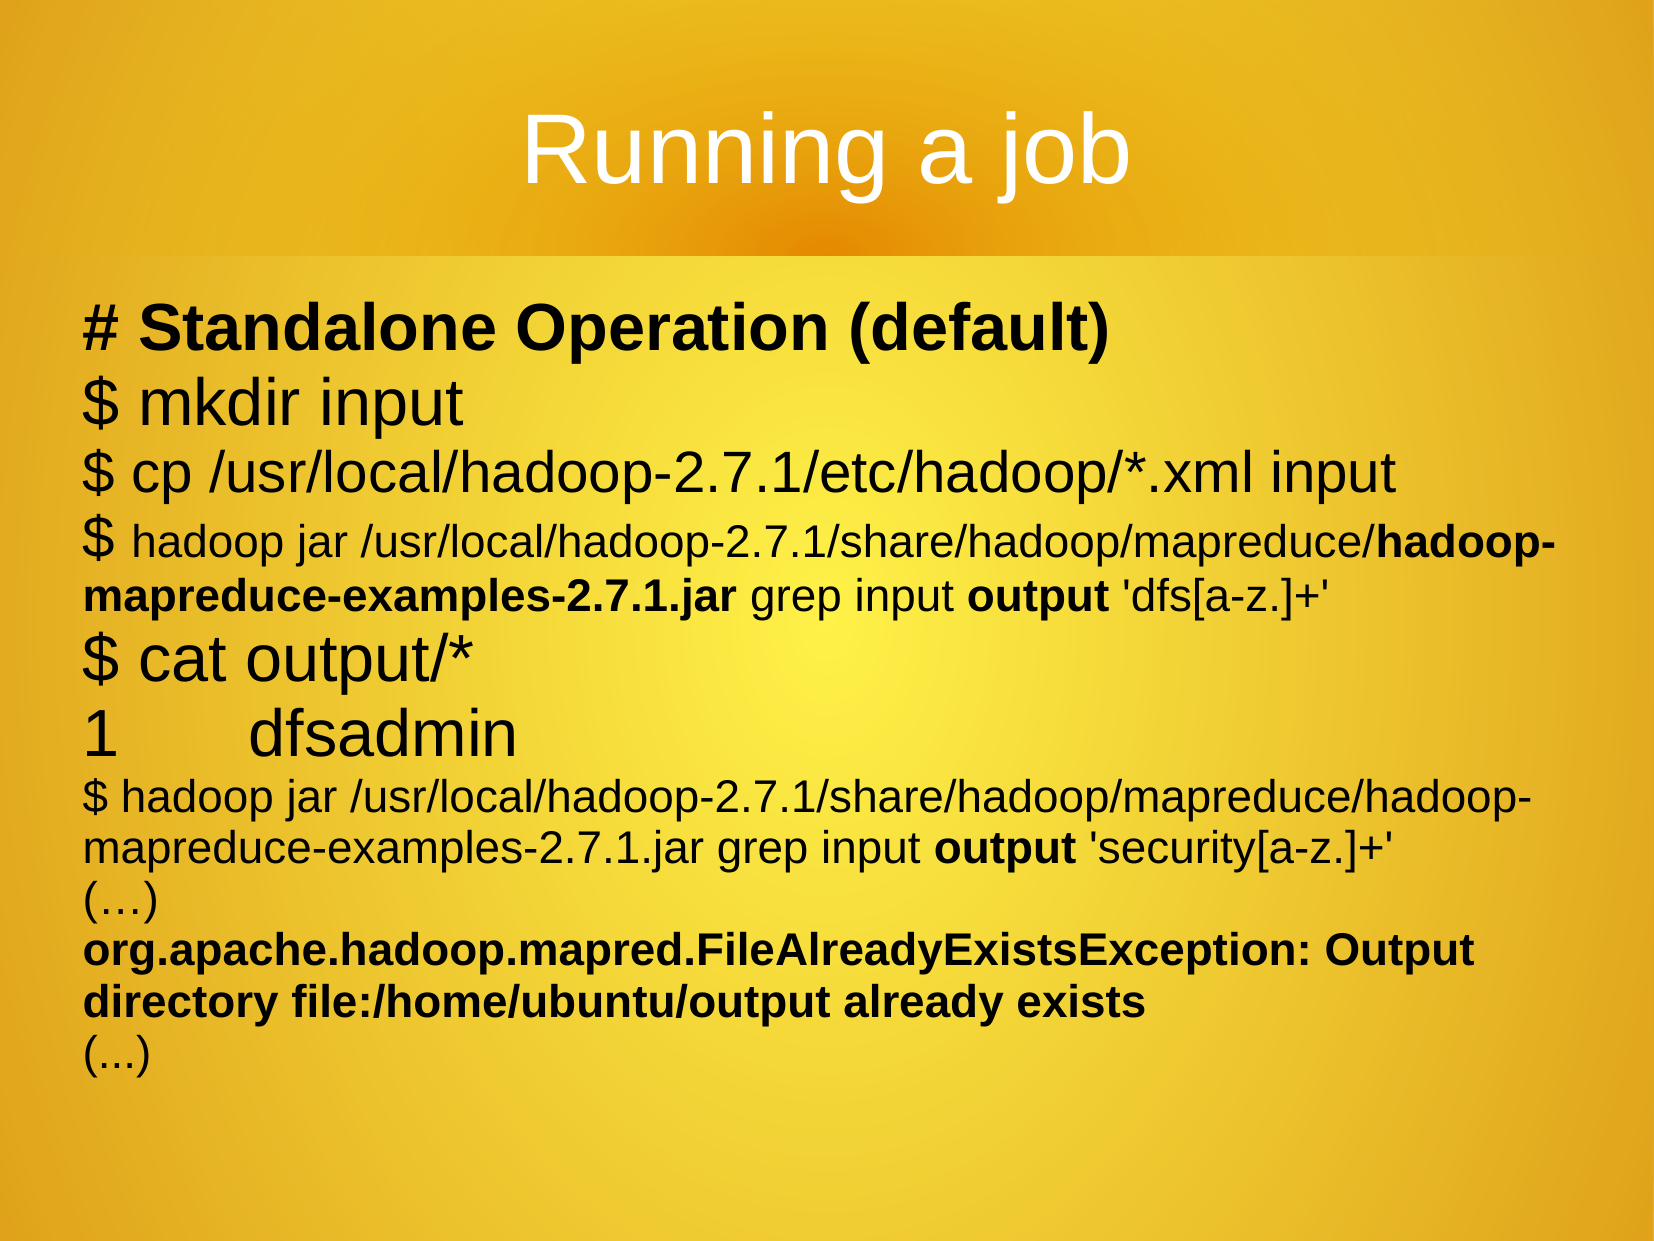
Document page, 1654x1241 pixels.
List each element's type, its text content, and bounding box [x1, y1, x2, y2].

title Running a job [82, 47, 1571, 252]
subtitle # Standalone Operation (default) $ mkdir input $ cp /usr/local/hadoop-2.7.1/etc/hadoop/*.xml input $ hadoop jar /usr/local/hadoop-2.7.1/share/hadoop/mapreduce/hadoop-mapreduce-examples-2.7.1.jar grep input output 'dfs[a-z.]+' $ cat output/* 1 dfsadmin $ hadoop jar /usr/local/hadoop-2.7.1/share/hadoop/mapreduce/hadoop-mapreduce-examples-2.7.1.jar grep input output 'security[a-z.]+' (…) org.apache.hadoop.mapred.FileAlreadyExistsException: Output directory file:/home/ubuntu/output already exists (...) [82, 290, 1571, 1228]
